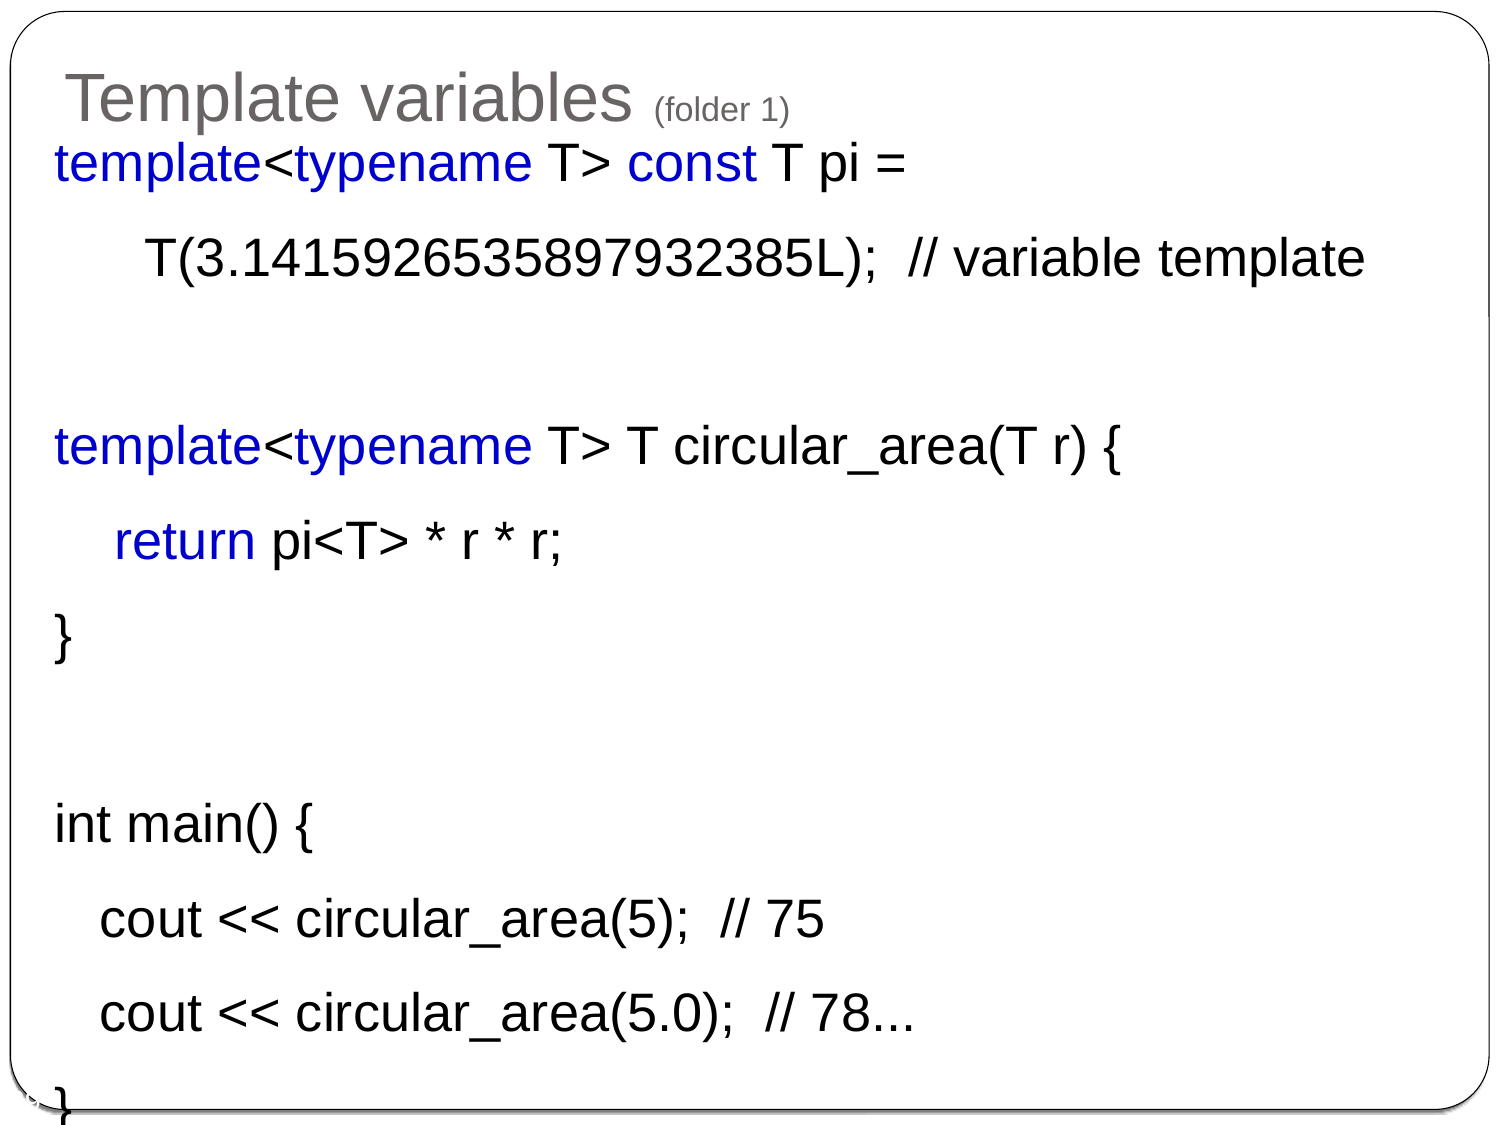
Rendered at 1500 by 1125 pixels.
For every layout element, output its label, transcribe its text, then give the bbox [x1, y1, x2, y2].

list template<typename T> const T pi = T(3.1415926535897932385L); // variable template template<typename T> T circular_area(T r) { return pi<T> * r * r; } int main() { cout << circular_area(5); // 75 cout << circular_area(5.0); // 78... } [40, 120, 1441, 1058]
slide_number <number> [0, 1074, 50, 1125]
title Template variables (folder 1) [50, 45, 1450, 150]
